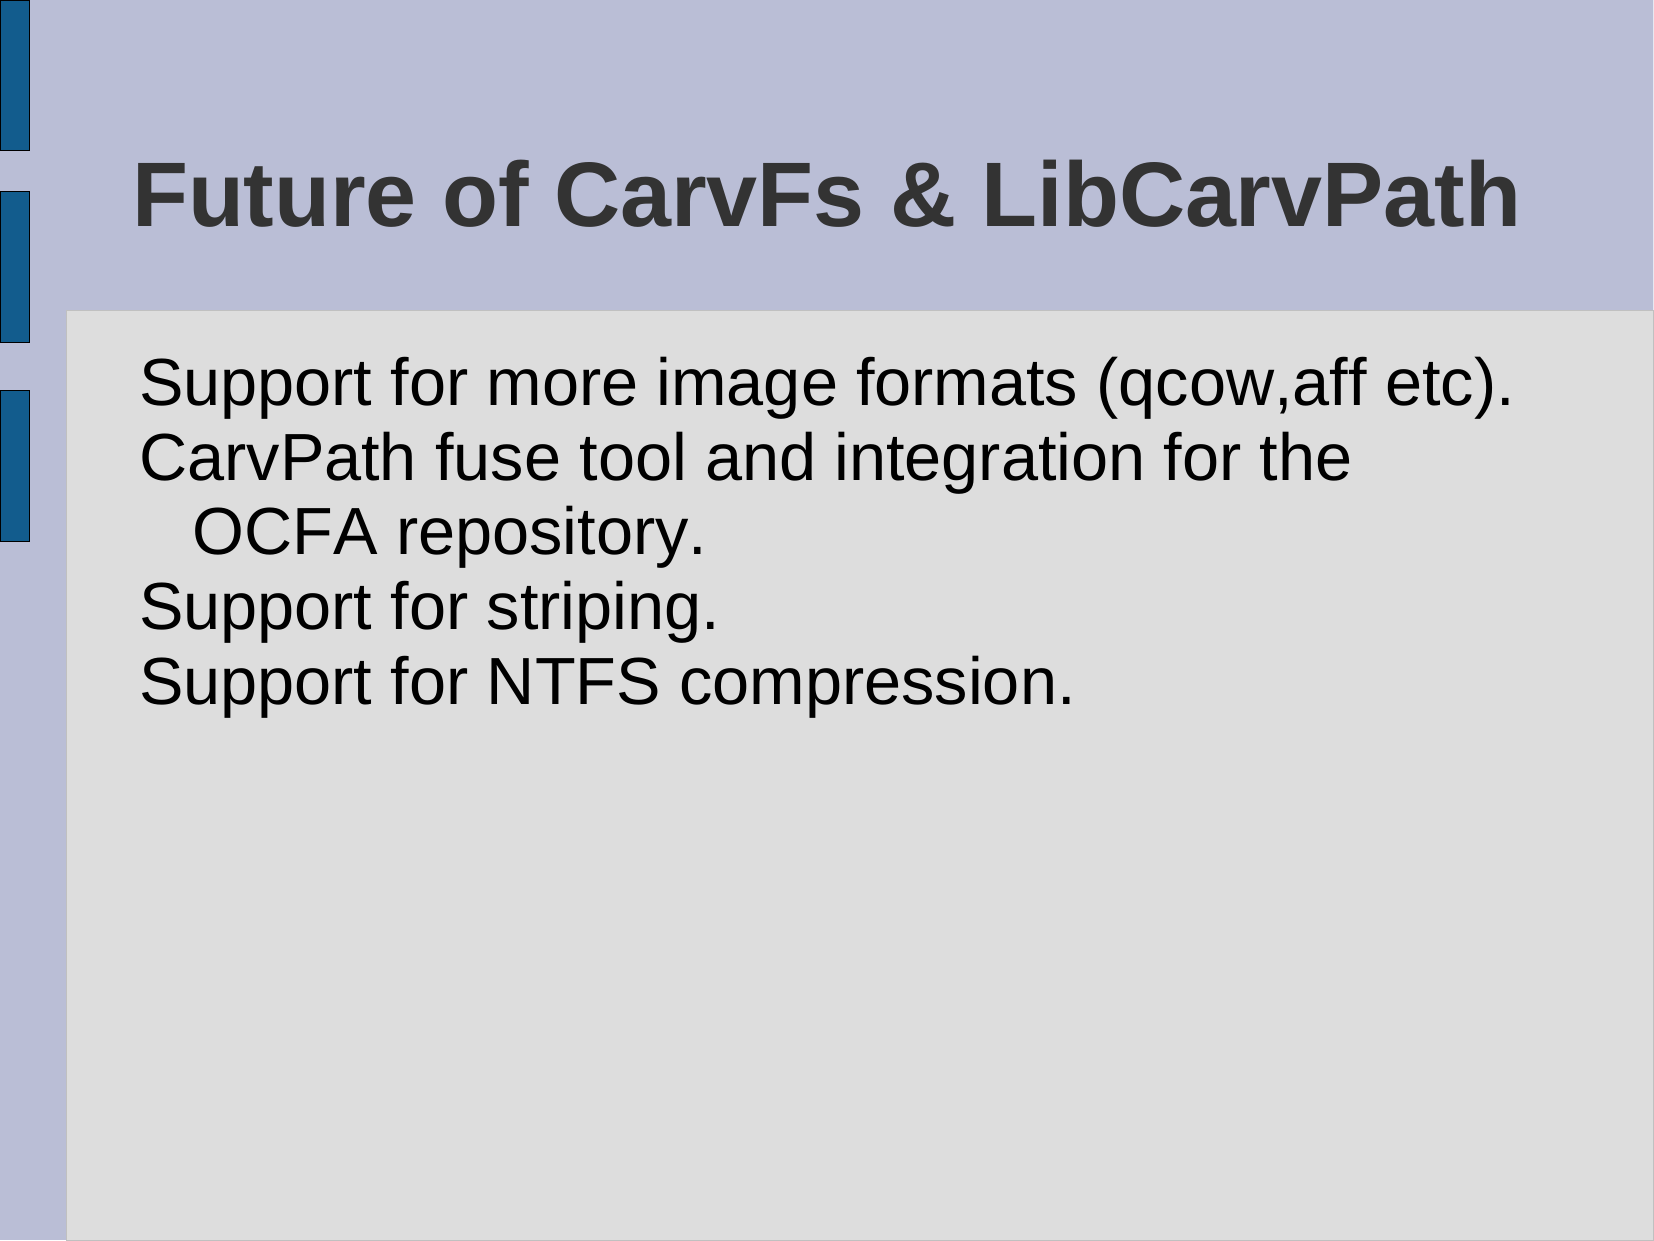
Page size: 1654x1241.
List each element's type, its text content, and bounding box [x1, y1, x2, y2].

title Future of CarvFs & LibCarvPath [121, 87, 1534, 302]
list Support for more image formats (qcow,aff etc). CarvPath fuse tool and integration for the OCFA repository. Support for striping. Support for NTFS compression. [121, 344, 1534, 1127]
